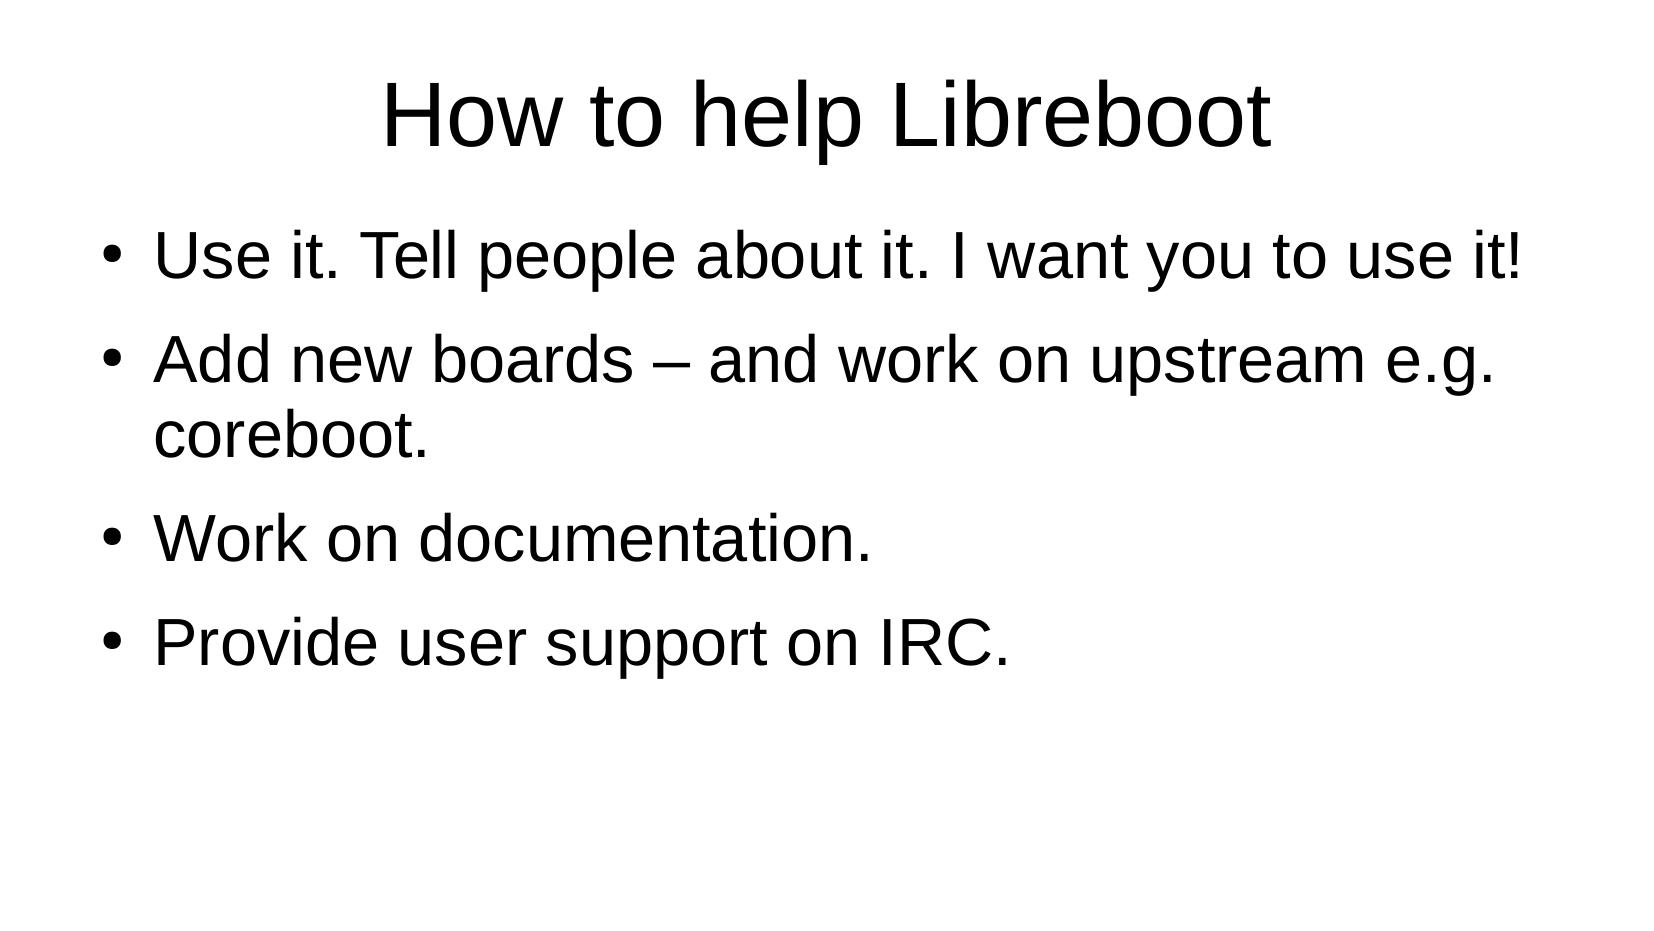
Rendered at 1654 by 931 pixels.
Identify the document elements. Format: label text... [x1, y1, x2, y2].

list Use it. Tell people about it. I want you to use it! Add new boards – and work on upstream e.g. coreboot. Work on documentation. Provide user support on IRC. [82, 217, 1571, 758]
title How to help Libreboot [82, 37, 1571, 193]
